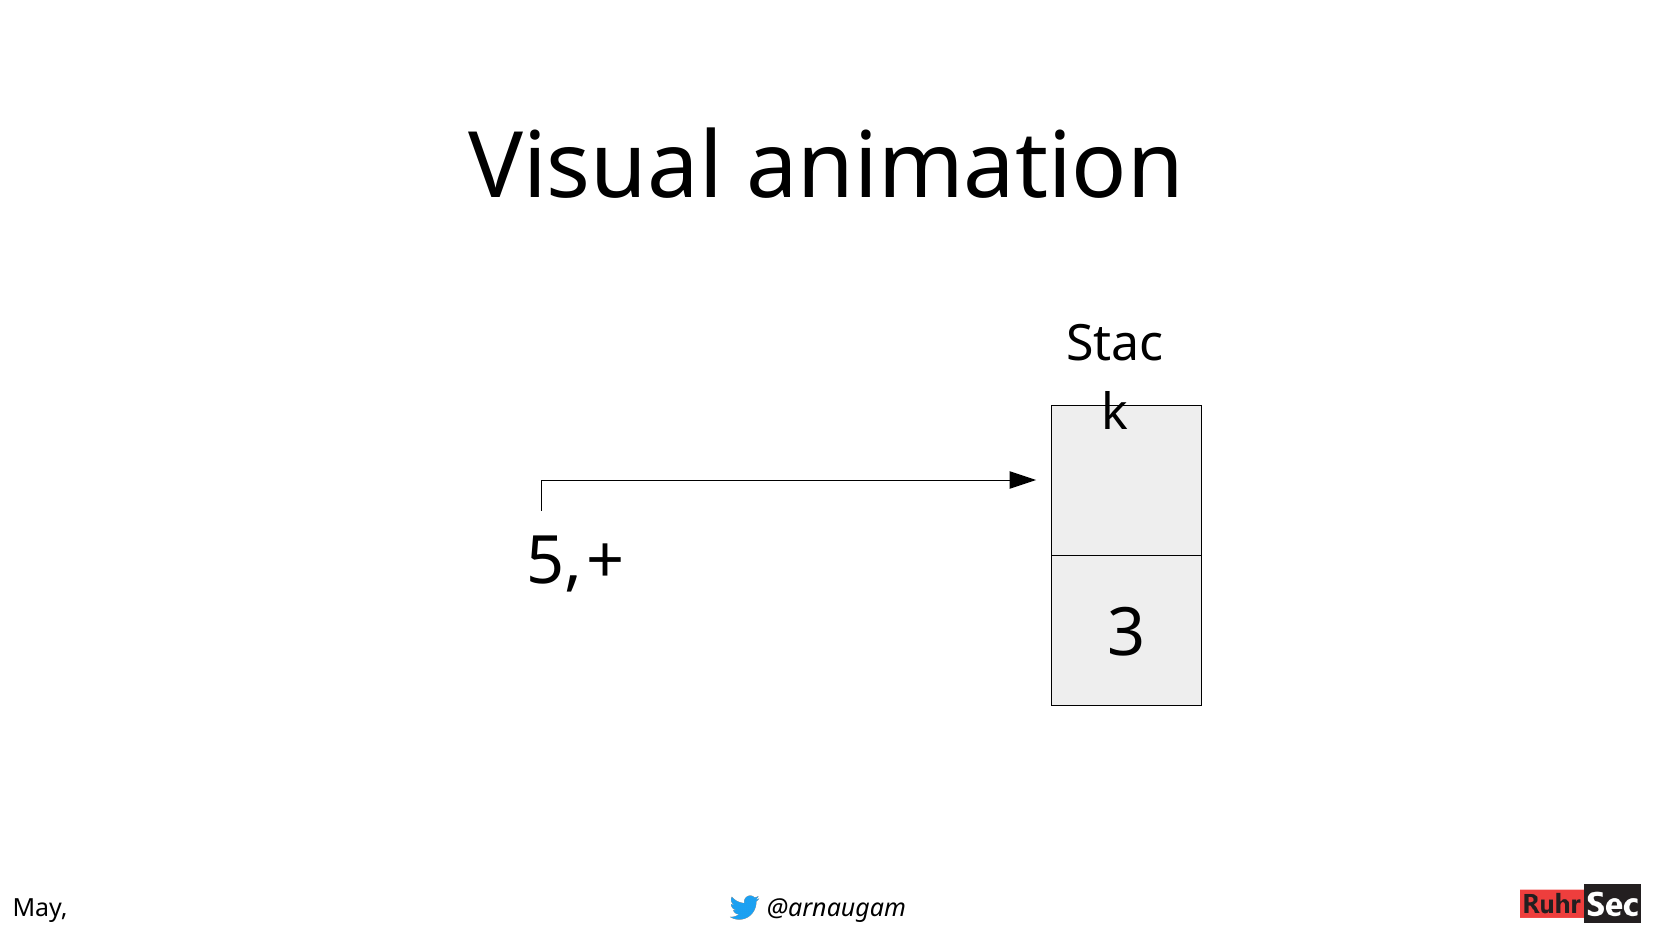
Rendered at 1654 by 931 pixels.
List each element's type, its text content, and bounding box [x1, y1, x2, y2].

text_box [1051, 405, 1202, 556]
picture [1520, 884, 1641, 923]
text_box Stack [1051, 300, 1202, 375]
title Visual animation [82, 84, 1571, 240]
text_box 5, [511, 505, 571, 601]
picture [721, 884, 768, 931]
text_box + [571, 505, 662, 601]
text_box [1109, 405, 1118, 415]
text_box 3 [1051, 556, 1202, 706]
